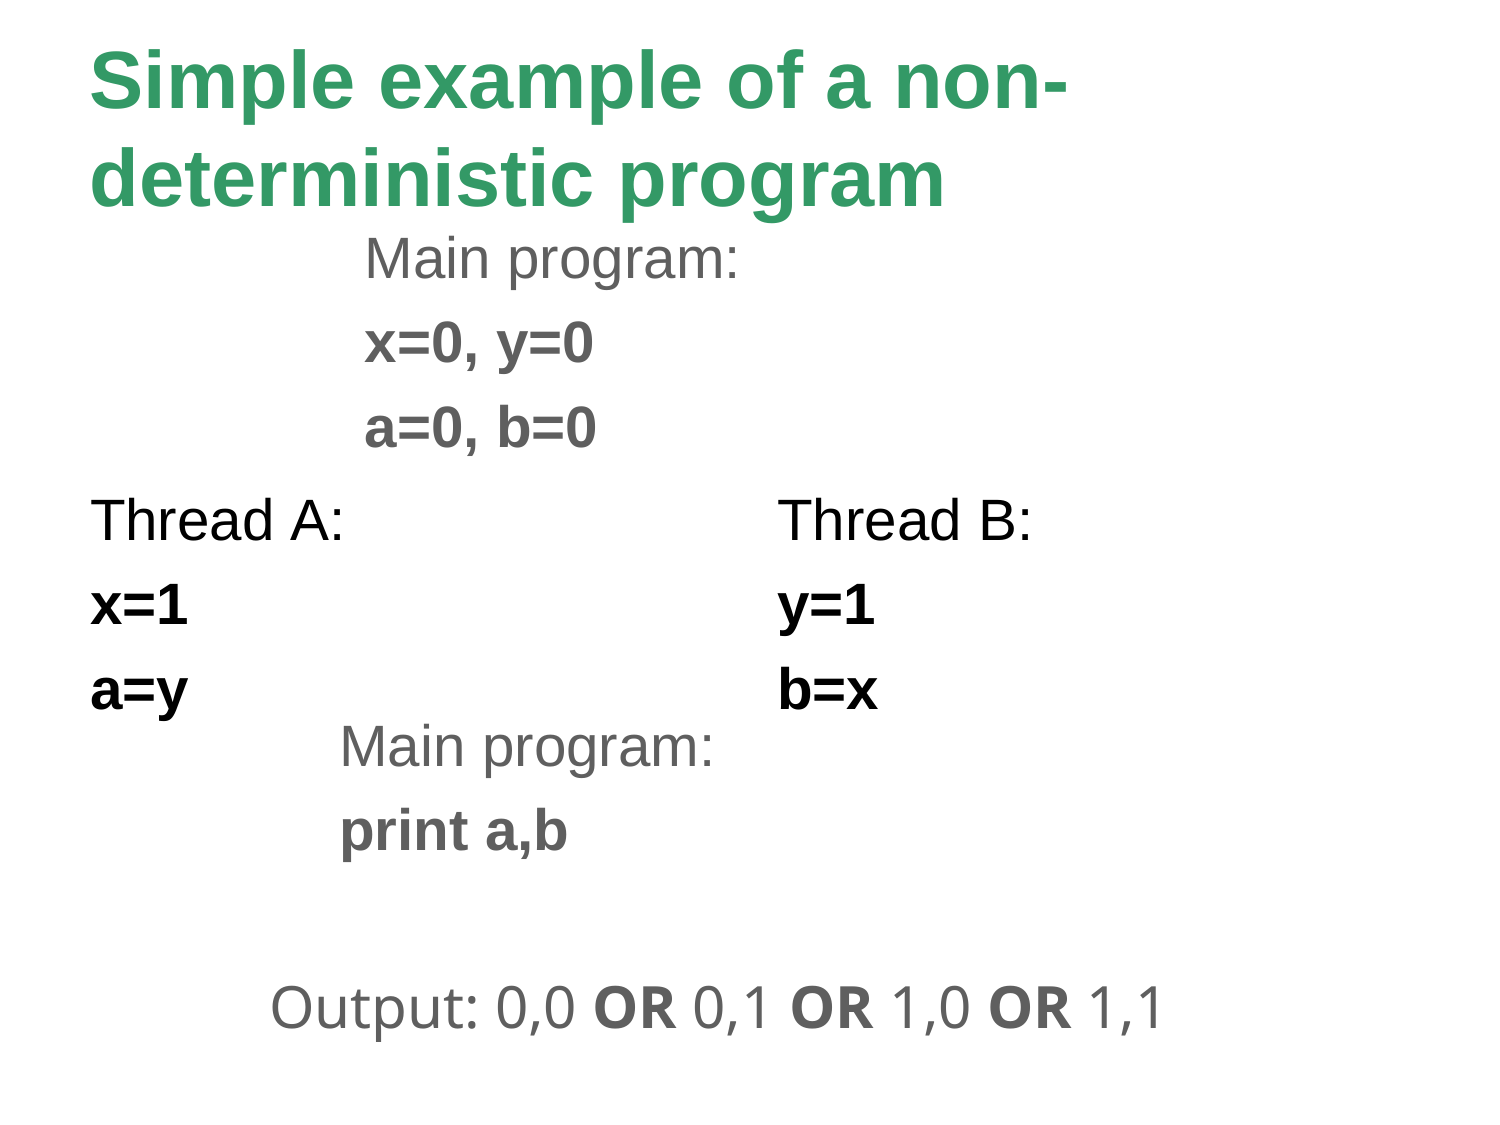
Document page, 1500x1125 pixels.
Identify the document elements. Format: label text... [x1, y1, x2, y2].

list Thread A: x=1 a=y [75, 474, 738, 1018]
list Thread B: y=1 b=x [762, 474, 1426, 1006]
text_box Main program: x=0, y=0 a=0, b=0 [350, 212, 1013, 463]
text_box Main program: print a,b [324, 699, 988, 951]
text_box Output: 0,0 OR 0,1 OR 1,0 OR 1,1 [254, 962, 1297, 1048]
title Simple example of a non-deterministic program [74, 20, 1313, 233]
